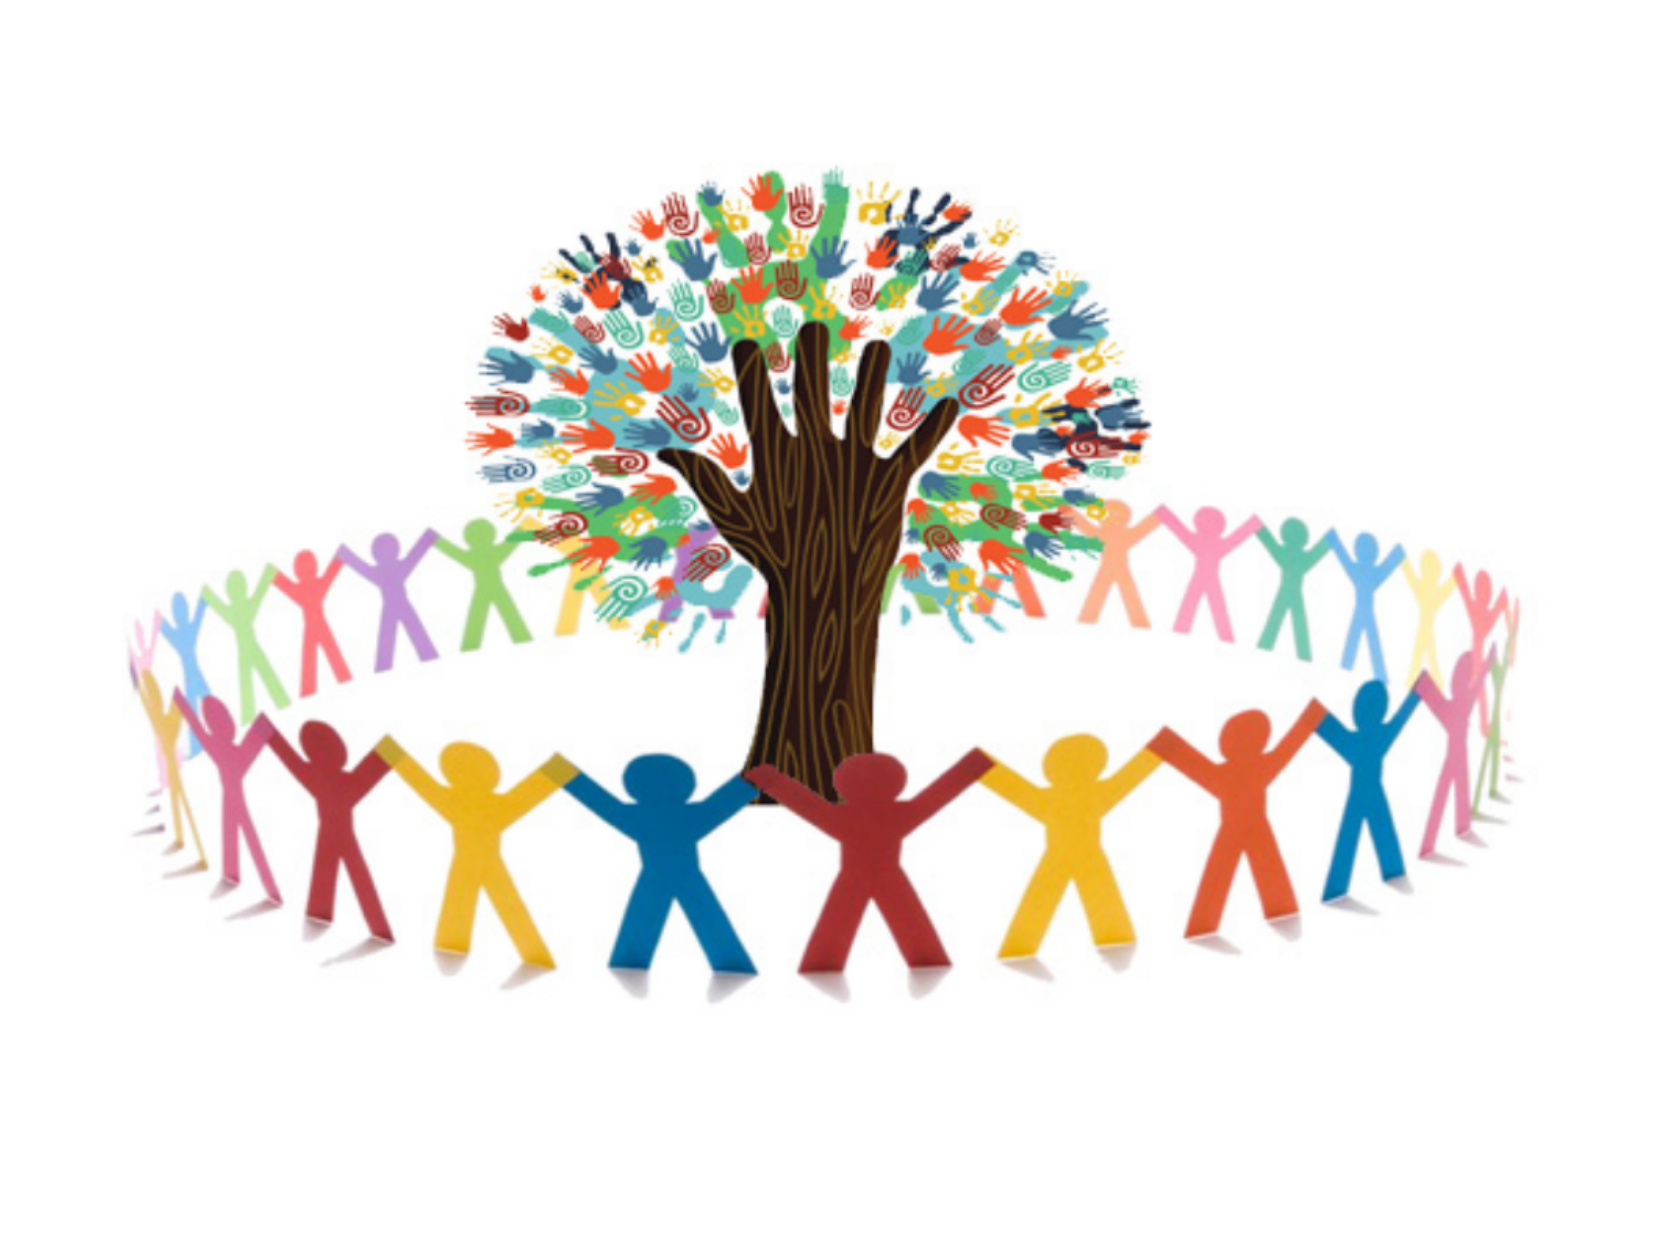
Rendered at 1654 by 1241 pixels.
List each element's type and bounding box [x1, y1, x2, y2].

picture [70, 129, 1573, 1076]
